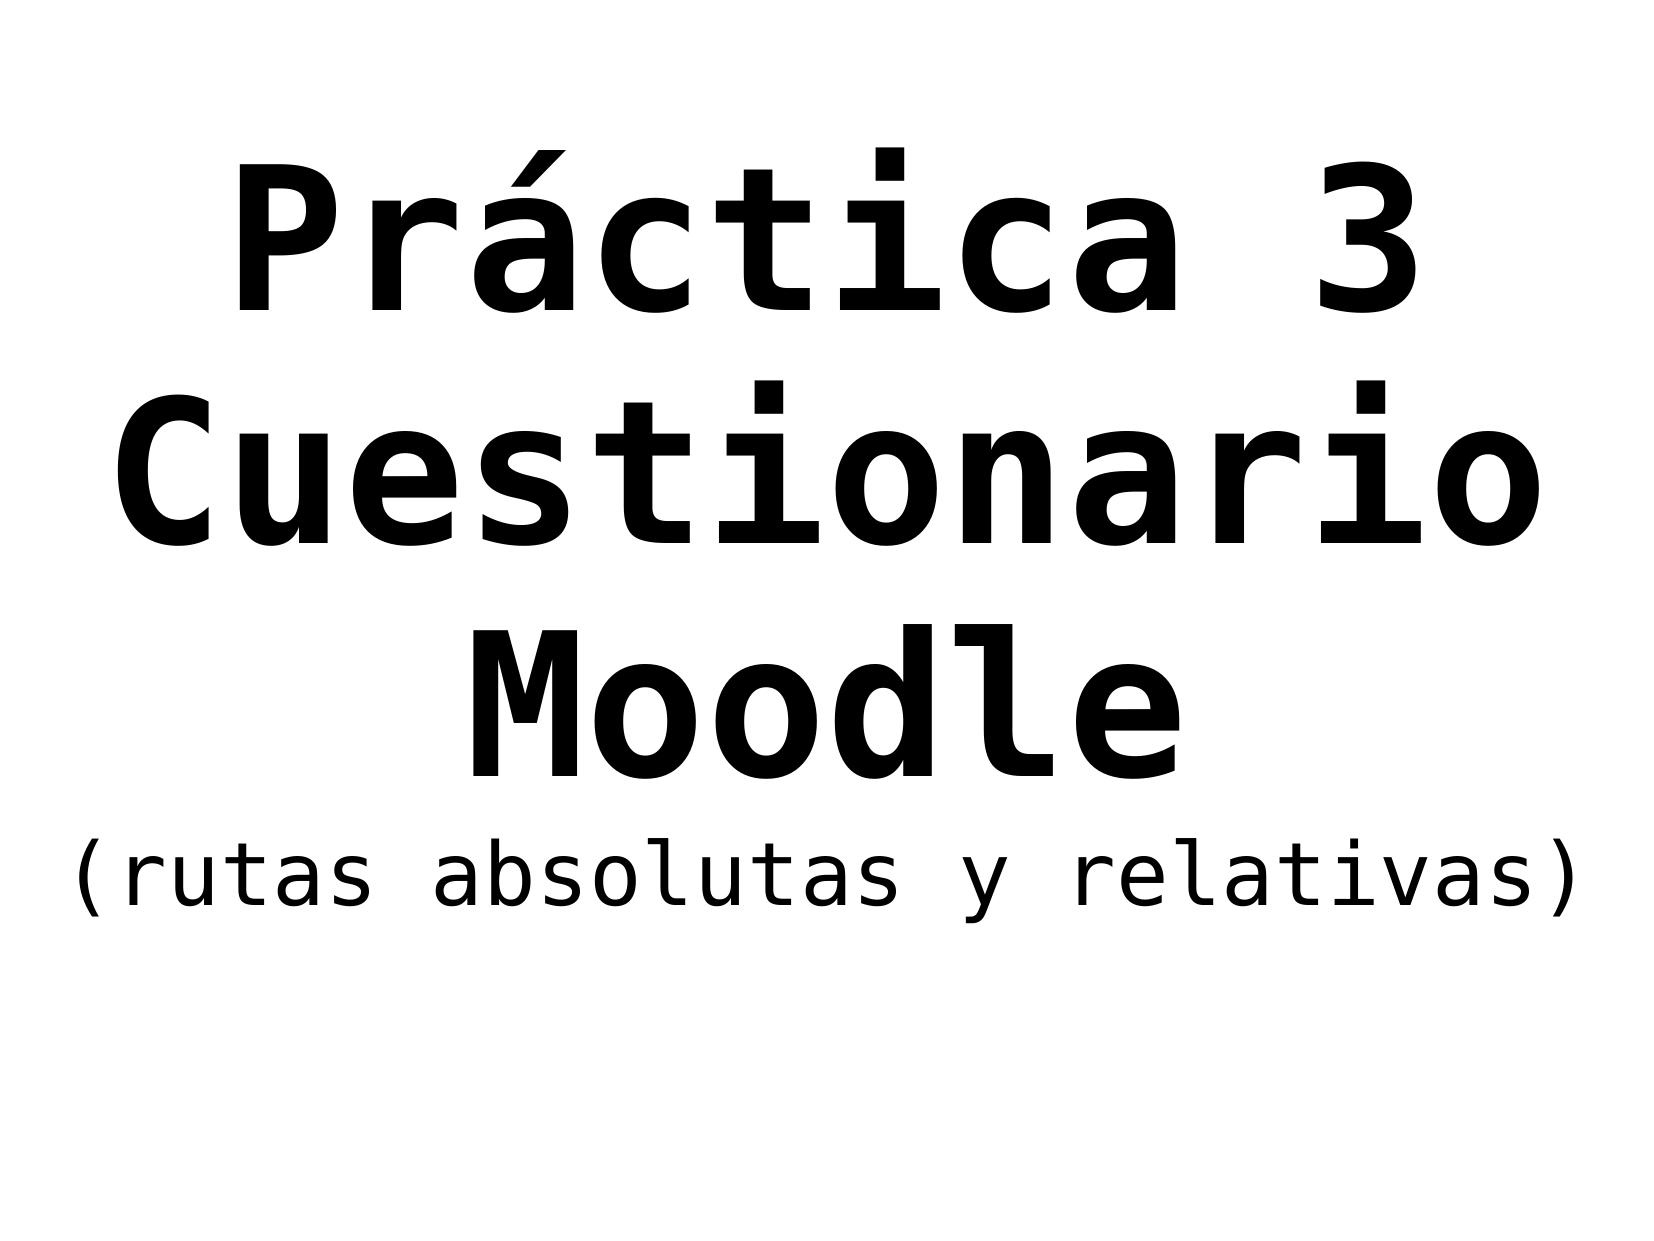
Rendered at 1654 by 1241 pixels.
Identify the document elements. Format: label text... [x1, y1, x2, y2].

subtitle Práctica 3 Cuestionario Moodle (rutas absolutas y relativas) [59, 124, 1595, 926]
